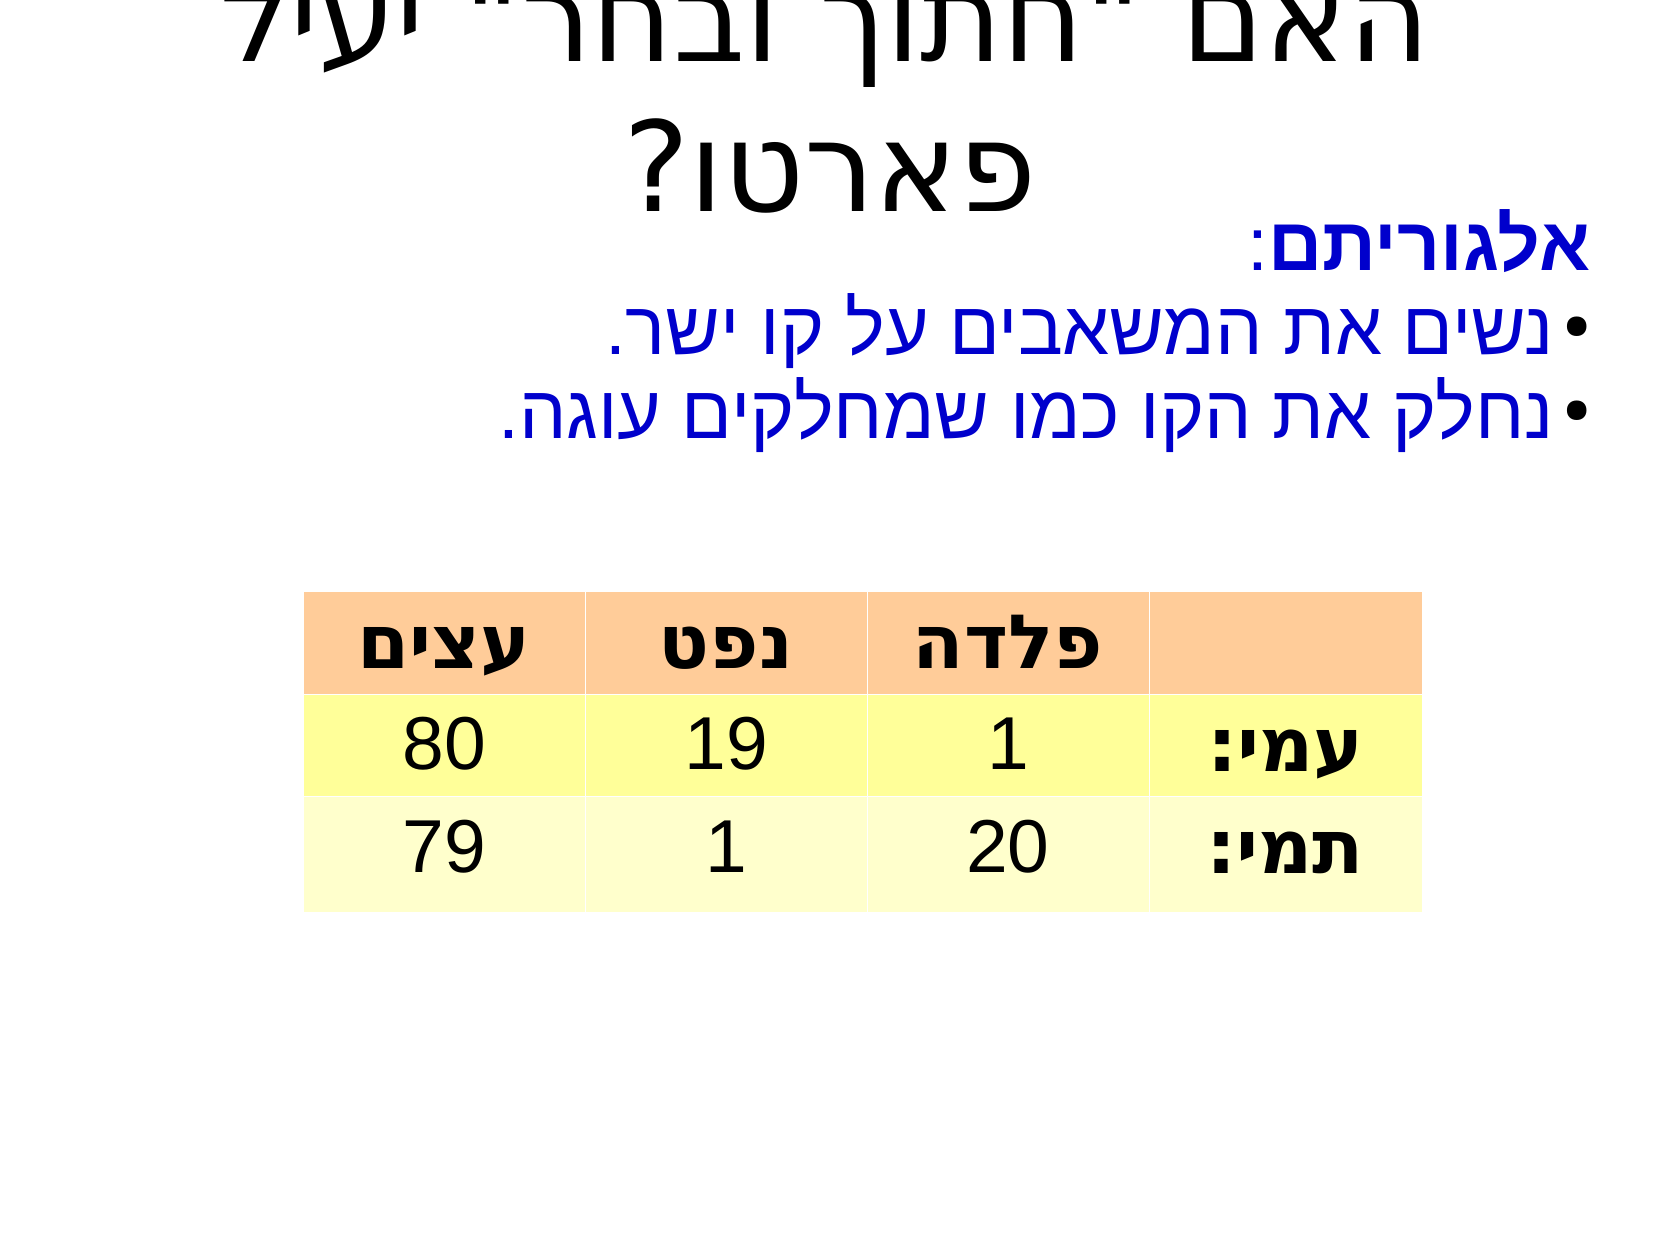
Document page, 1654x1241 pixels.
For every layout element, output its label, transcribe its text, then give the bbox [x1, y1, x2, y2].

table_header נפט [586, 592, 867, 694]
table_cell 80 [304, 695, 585, 796]
title האם "חתוך ובחר" יעיל פארטו? [30, 7, 1654, 166]
table_cell עמי: [1150, 695, 1422, 796]
table_cell 20 [868, 797, 1149, 912]
table_cell תמי: [1150, 797, 1422, 912]
table_header [1150, 592, 1422, 694]
table_header עצים [304, 592, 585, 694]
table_cell 1 [868, 695, 1149, 796]
table_header פלדה [868, 592, 1149, 694]
table_cell 19 [586, 695, 867, 796]
table_cell 1 [586, 797, 867, 912]
text_box אלגוריתם: נשים את המשאבים על קו ישר. נחלק את הקו כמו שמחלקים עוגה. [60, 195, 1606, 1147]
table_cell 79 [304, 797, 585, 912]
